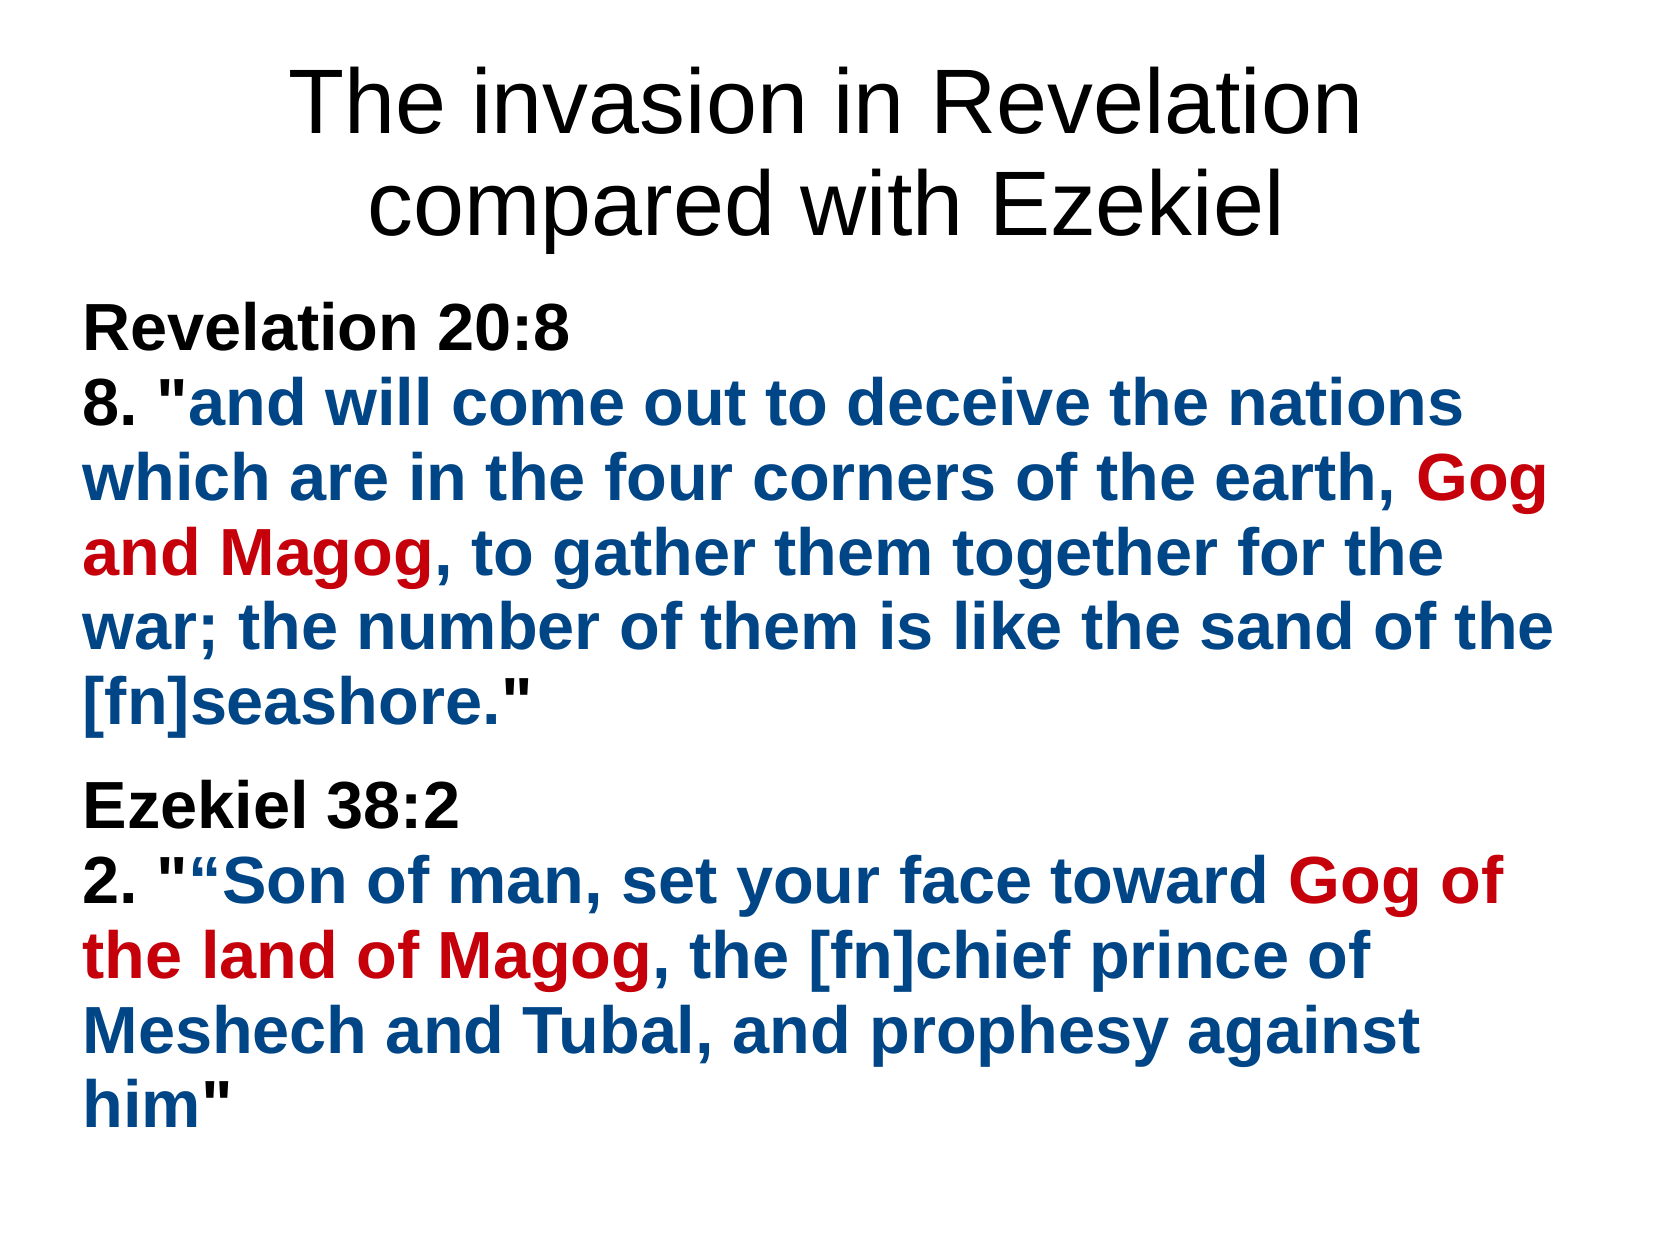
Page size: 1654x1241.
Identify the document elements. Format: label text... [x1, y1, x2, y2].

list Revelation 20:8 8. "and will come out to deceive the nations which are in the four corners of the earth, Gog and Magog, to gather them together for the war; the number of them is like the sand of the [fn]seashore." Ezekiel 38:2 2. "“Son of man, set your face toward Gog of the land of Magog, the [fn]chief prince of Meshech and Tubal, and prophesy against him" [82, 290, 1571, 1241]
title The invasion in Revelation compared with Ezekiel [82, 49, 1571, 257]
